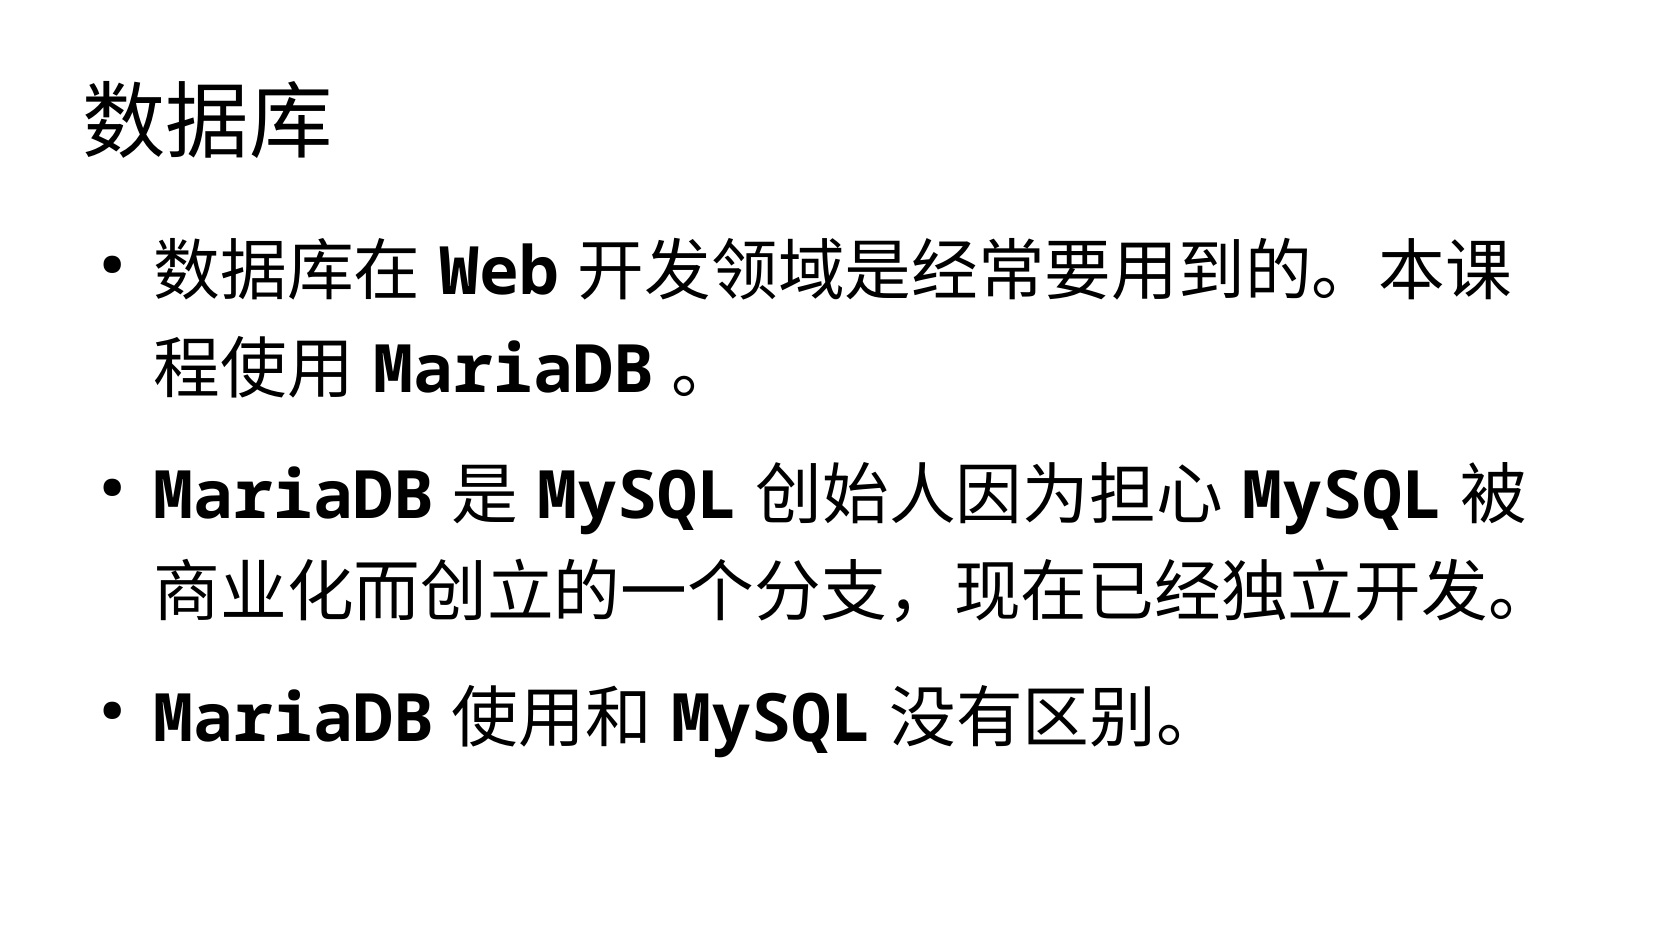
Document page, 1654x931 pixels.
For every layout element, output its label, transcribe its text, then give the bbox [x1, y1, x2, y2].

title 数据库 [82, 37, 1571, 193]
list 数据库在Web开发领域是经常要用到的。本课程使用MariaDB。 MariaDB是MySQL创始人因为担心MySQL被商业化而创立的一个分支，现在已经独立开发。 MariaDB使用和MySQL没有区别。 [82, 217, 1571, 848]
